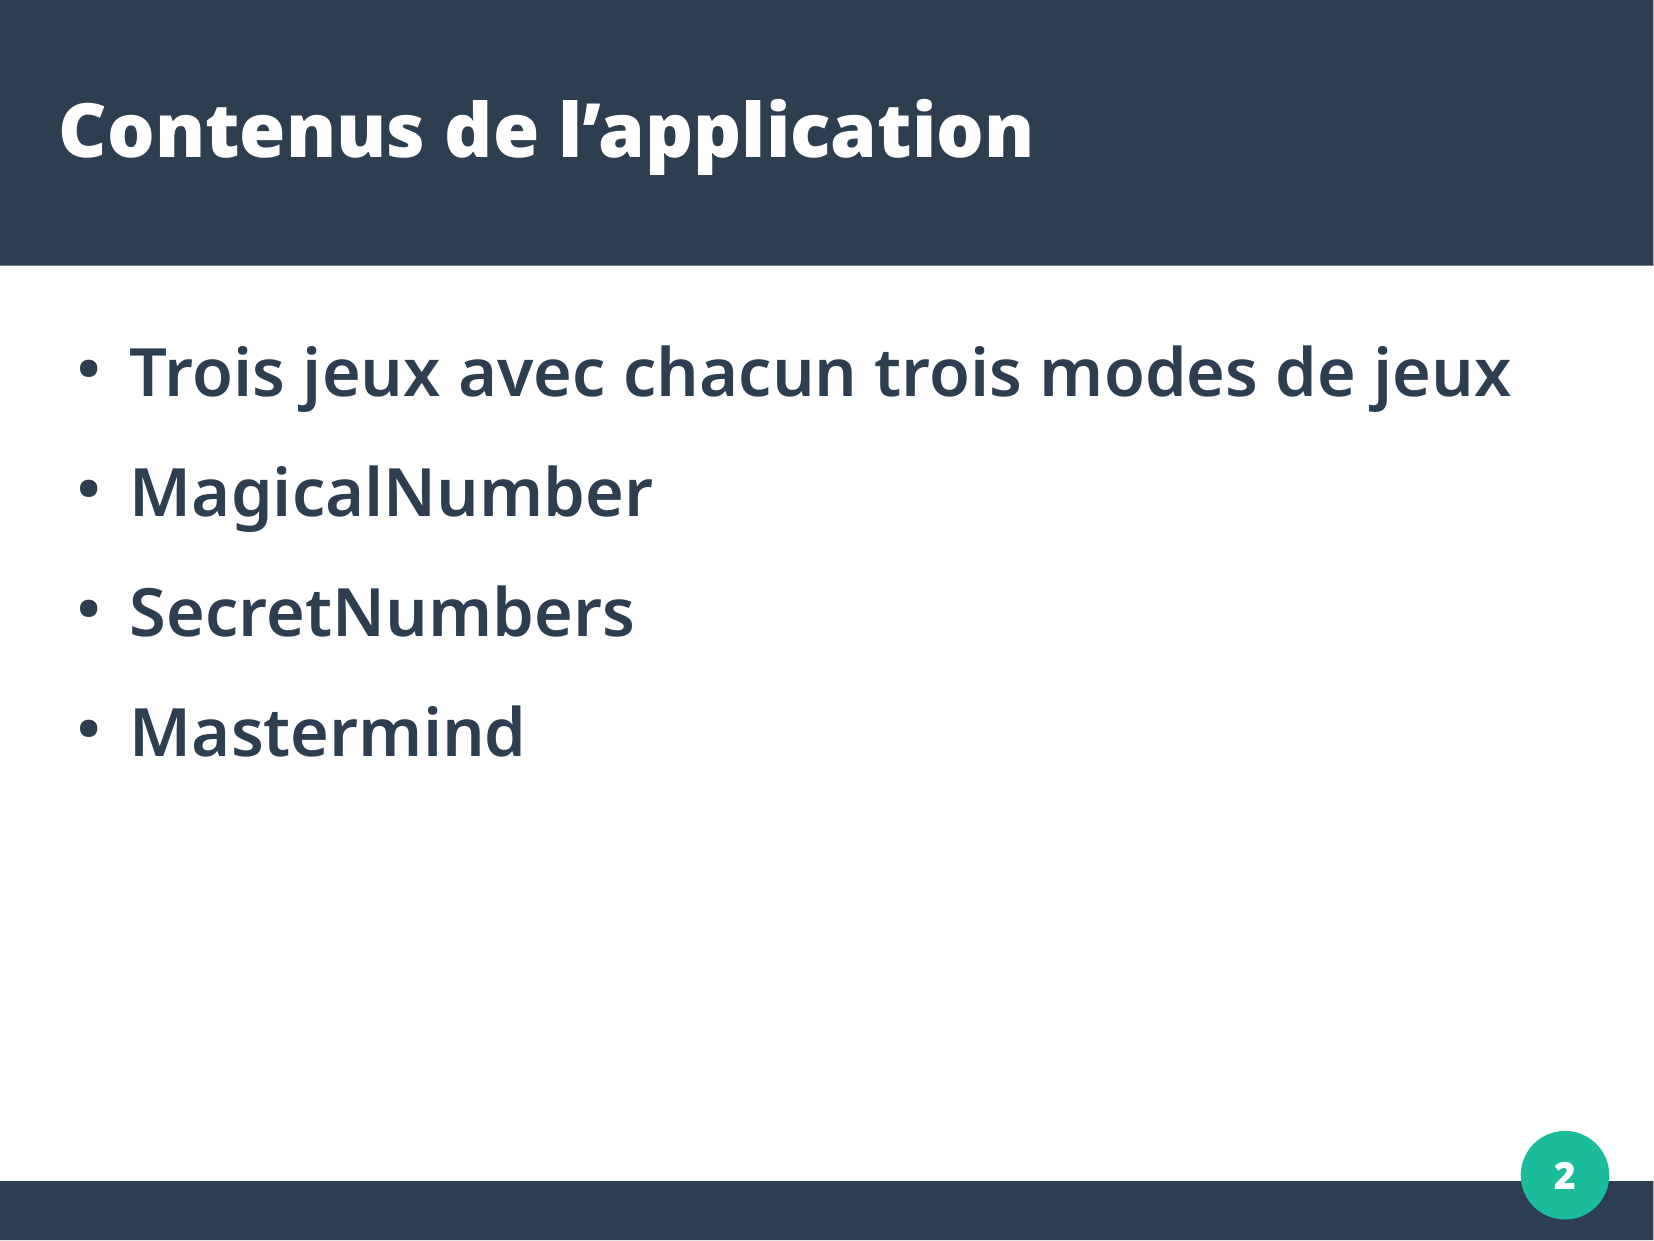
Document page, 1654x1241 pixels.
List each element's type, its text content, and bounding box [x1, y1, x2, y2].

list Trois jeux avec chacun trois modes de jeux MagicalNumber SecretNumbers Mastermind [59, 324, 1595, 1152]
title Contenus de l’application [59, 49, 1595, 207]
